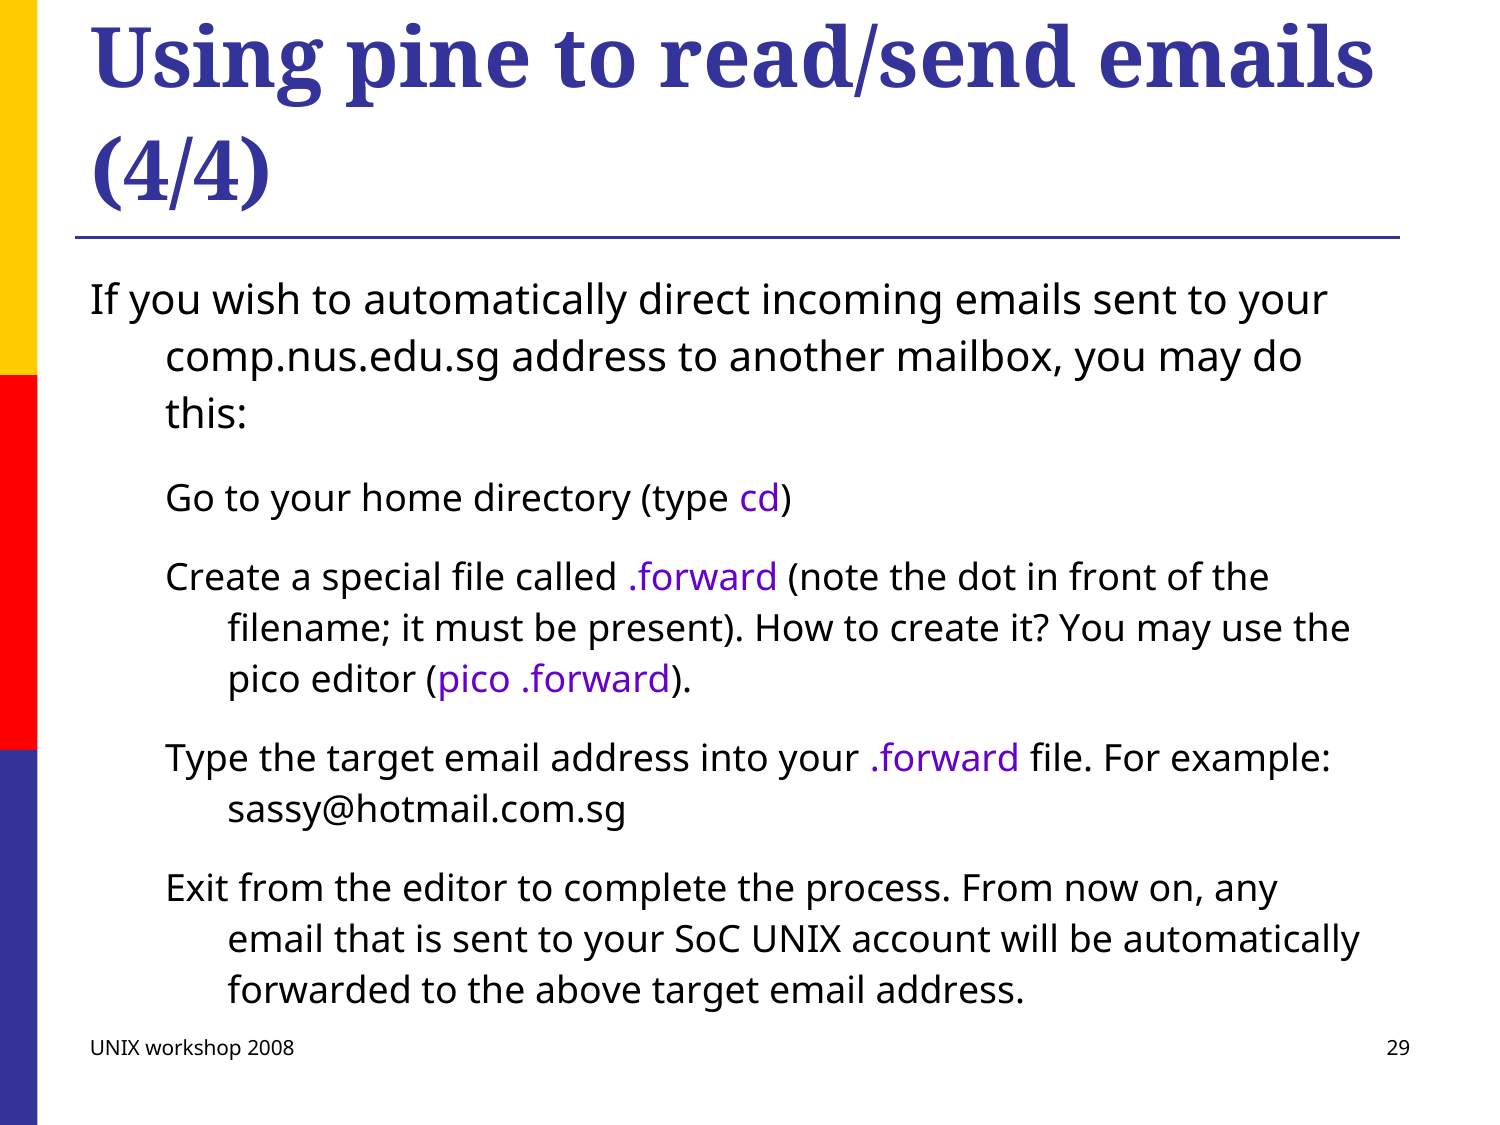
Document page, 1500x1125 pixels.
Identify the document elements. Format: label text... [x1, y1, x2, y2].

text_box <number> [1074, 1025, 1426, 1101]
title Using pine to read/send emails (4/4) [75, 45, 1426, 233]
list If you wish to automatically direct incoming emails sent to your comp.nus.edu.sg address to another mailbox, you may do this: Go to your home directory (type cd) Create a special file called .forward (note the dot in front of the filename; it must be present). How to create it? You may use the pico editor (pico .forward). Type the target email address into your .forward file. For example: sassy@hotmail.com.sg Exit from the editor to complete the process. From now on, any email that is sent to your SoC UNIX account will be automatically forwarded to the above target email address. [74, 262, 1388, 1026]
text_box UNIX workshop 2008 [74, 1026, 426, 1101]
